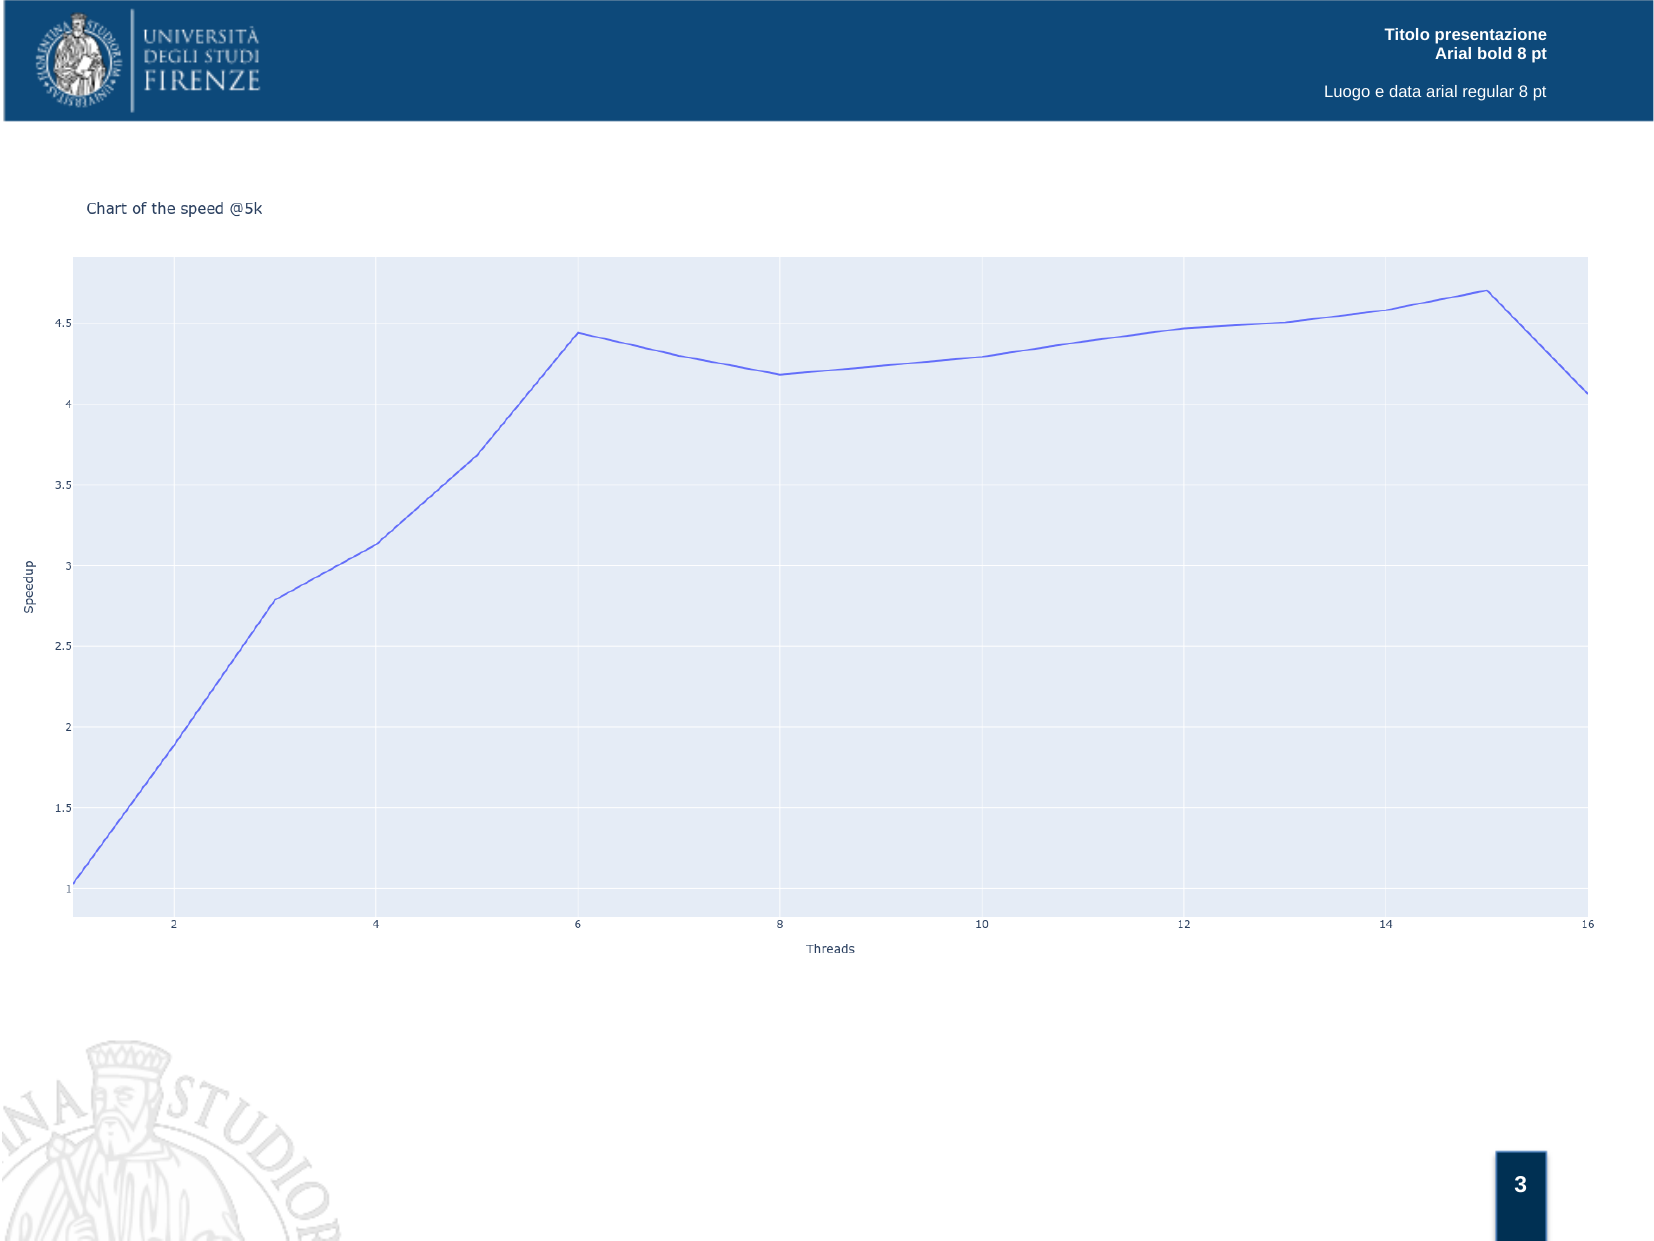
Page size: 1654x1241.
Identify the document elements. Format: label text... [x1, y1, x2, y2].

text_box 3 [1505, 1160, 1536, 1208]
picture [2, 0, 1654, 1241]
text_box Titolo presentazione Arial bold 8 pt Luogo e data arial regular 8 pt [685, 24, 1548, 102]
